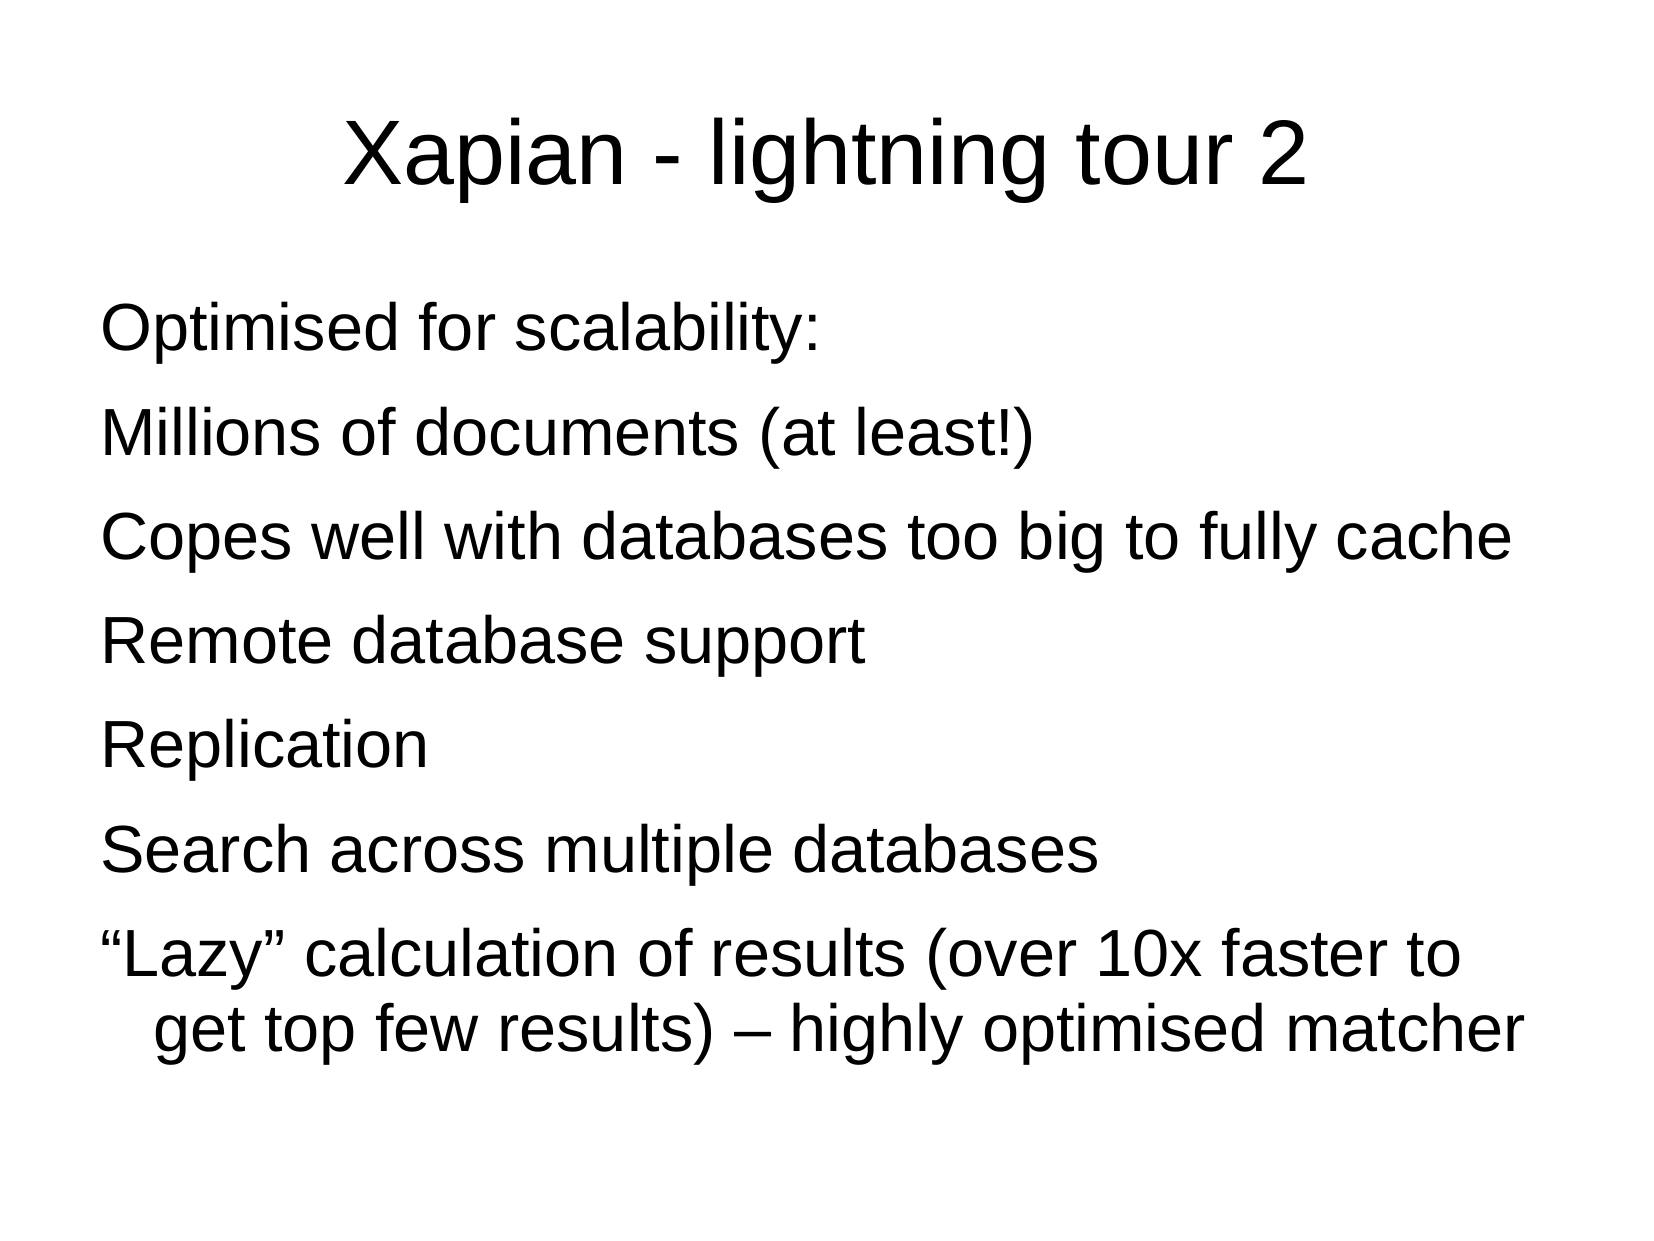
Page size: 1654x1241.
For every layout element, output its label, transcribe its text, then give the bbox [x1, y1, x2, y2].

title Xapian - lightning tour 2 [82, 56, 1571, 250]
list Optimised for scalability: Millions of documents (at least!) Copes well with databases too big to fully cache Remote database support Replication Search across multiple databases “Lazy” calculation of results (over 10x faster to get top few results) – highly optimised matcher [82, 290, 1571, 1094]
